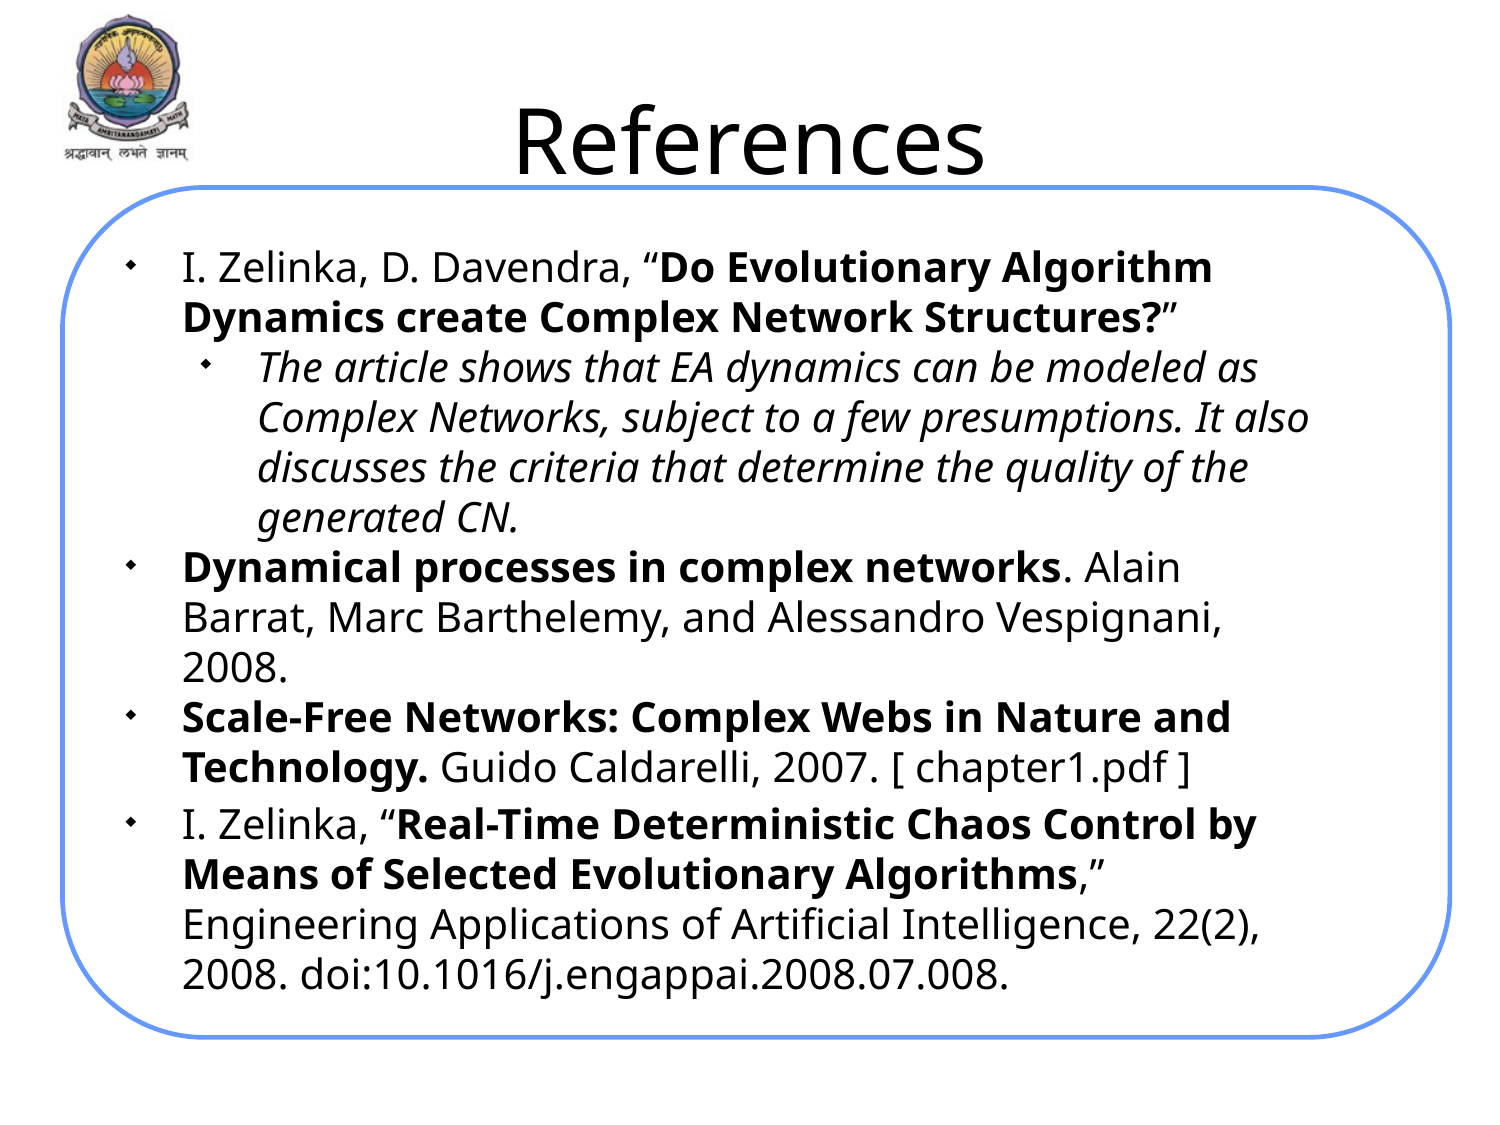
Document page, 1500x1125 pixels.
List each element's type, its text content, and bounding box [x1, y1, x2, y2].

title References [75, 44, 1425, 233]
text_box I. Zelinka, D. Davendra, “Do Evolutionary Algorithm Dynamics create Complex Network Structures?” The article shows that EA dynamics can be modeled as Complex Networks, subject to a few presumptions. It also discusses the criteria that determine the quality of the generated CN. Dynamical processes in complex networks. Alain Barrat, Marc Barthelemy, and Alessandro Vespignani, 2008. Scale-Free Networks: Complex Webs in Nature and Technology. Guido Caldarelli, 2007. [ chapter1.pdf ] I. Zelinka, “Real-Time Deterministic Chaos Control by Means of Selected Evolutionary Algorithms,” Engineering Applications of Artificial Intelligence, 22(2), 2008. doi:10.1016/j.engappai.2008.07.008. [118, 233, 1318, 1004]
picture [62, 12, 193, 163]
